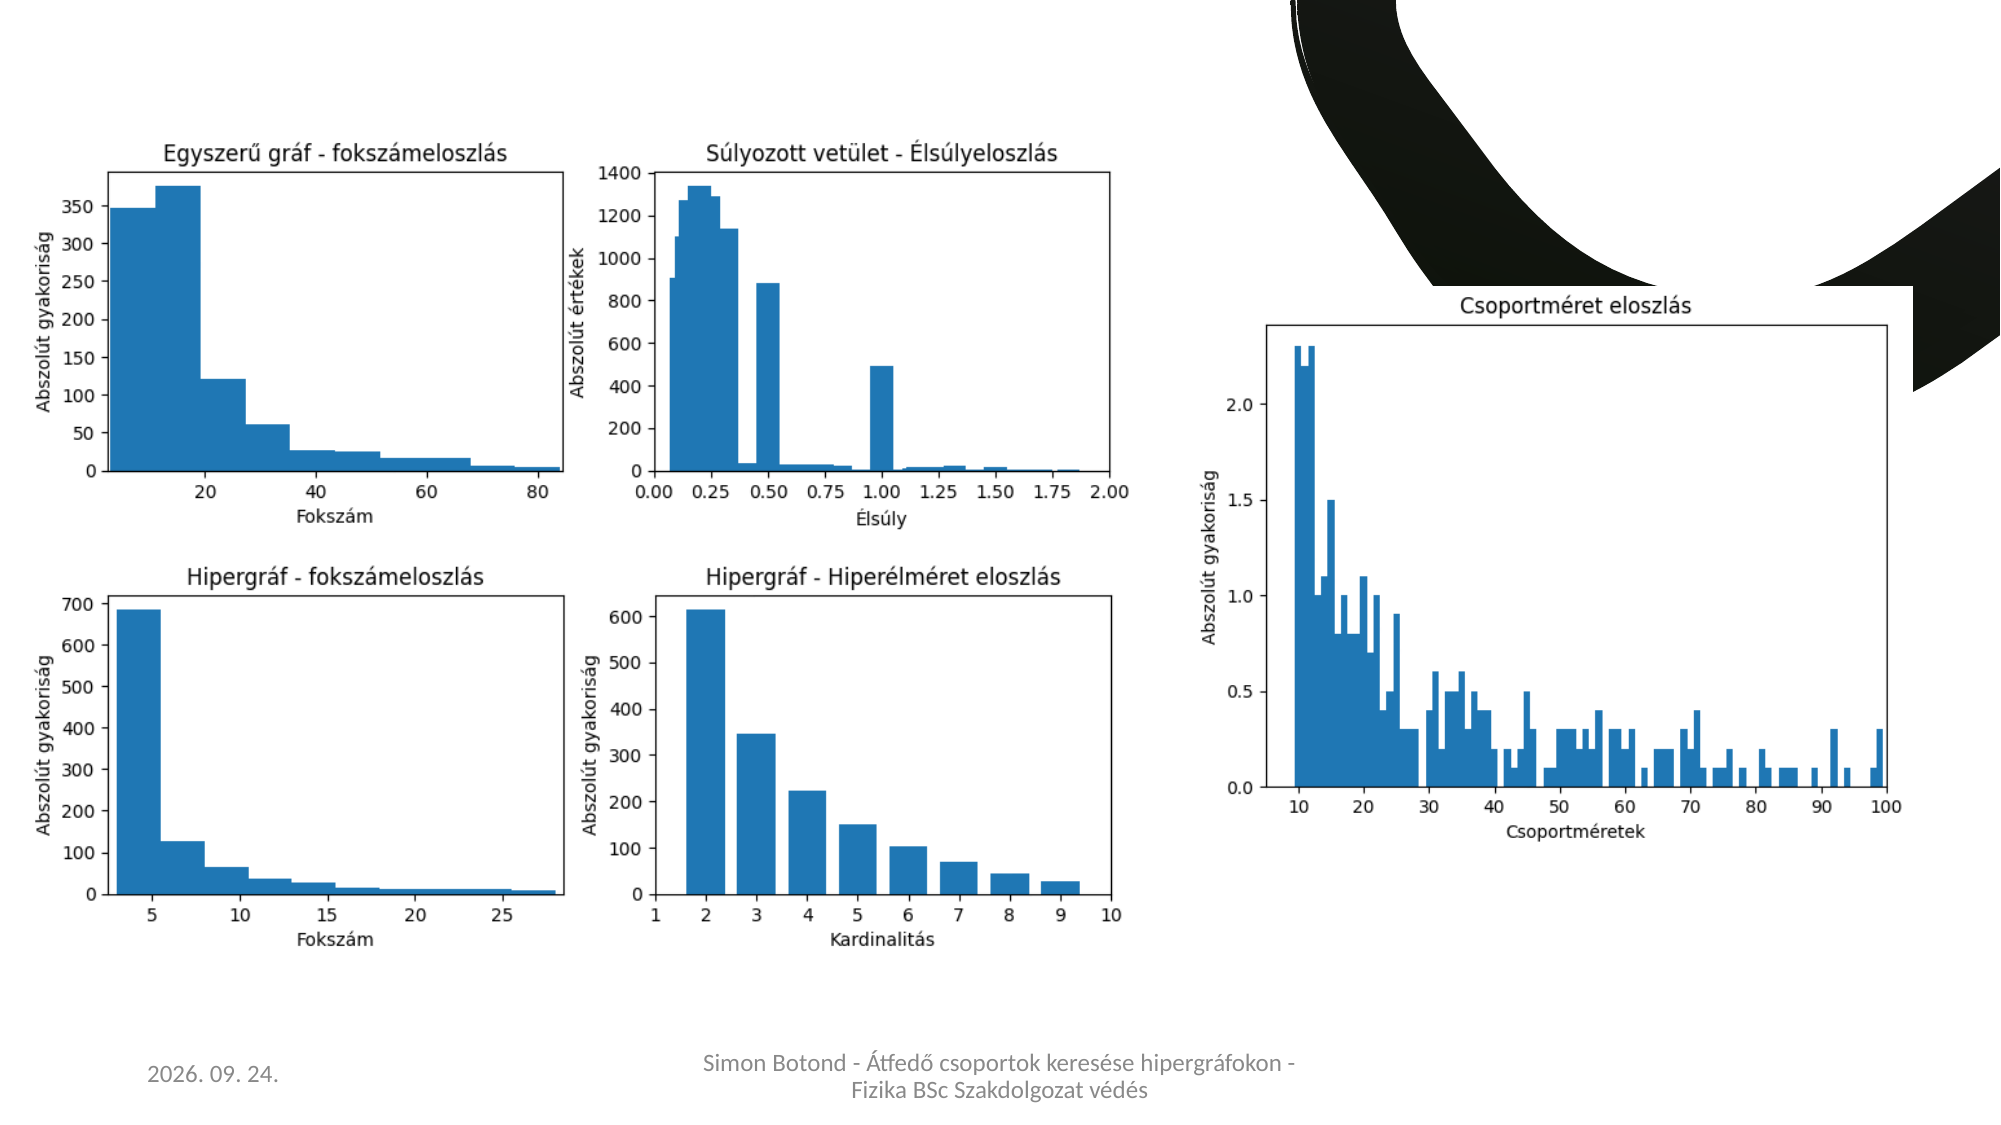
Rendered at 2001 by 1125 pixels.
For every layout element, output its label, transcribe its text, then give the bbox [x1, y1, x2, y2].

text_box [0, 0, 2000, 1125]
picture [25, 554, 1133, 959]
text_box Simon Botond - Átfedő csoportok keresése hipergráfokon - Fizika BSc Szakdolgozat védés [662, 1042, 1338, 1103]
picture [1191, 286, 1913, 854]
picture [25, 129, 1139, 541]
text_box 2023. 06. 25. [131, 1042, 582, 1103]
